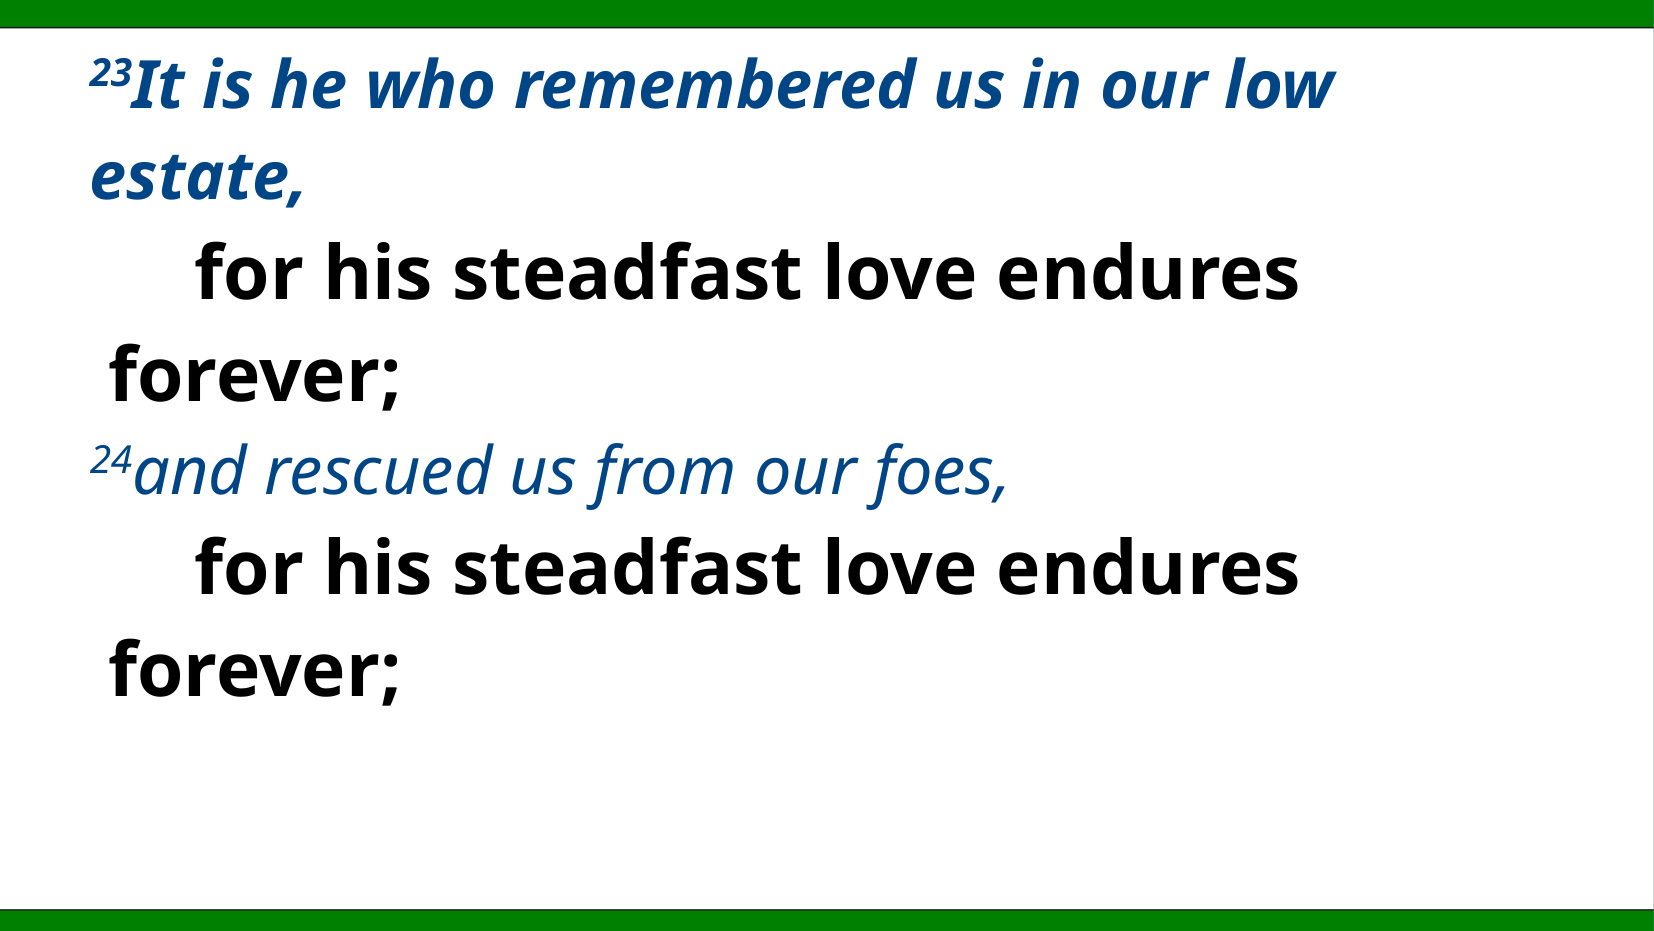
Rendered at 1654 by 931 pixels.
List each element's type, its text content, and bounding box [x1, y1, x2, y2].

text_box 23It is he who remembered us in our low estate, for his steadfast love endures forever; 24and rescued us from our foes, for his steadfast love endures forever; [75, 30, 1576, 489]
picture [0, 0, 1654, 931]
